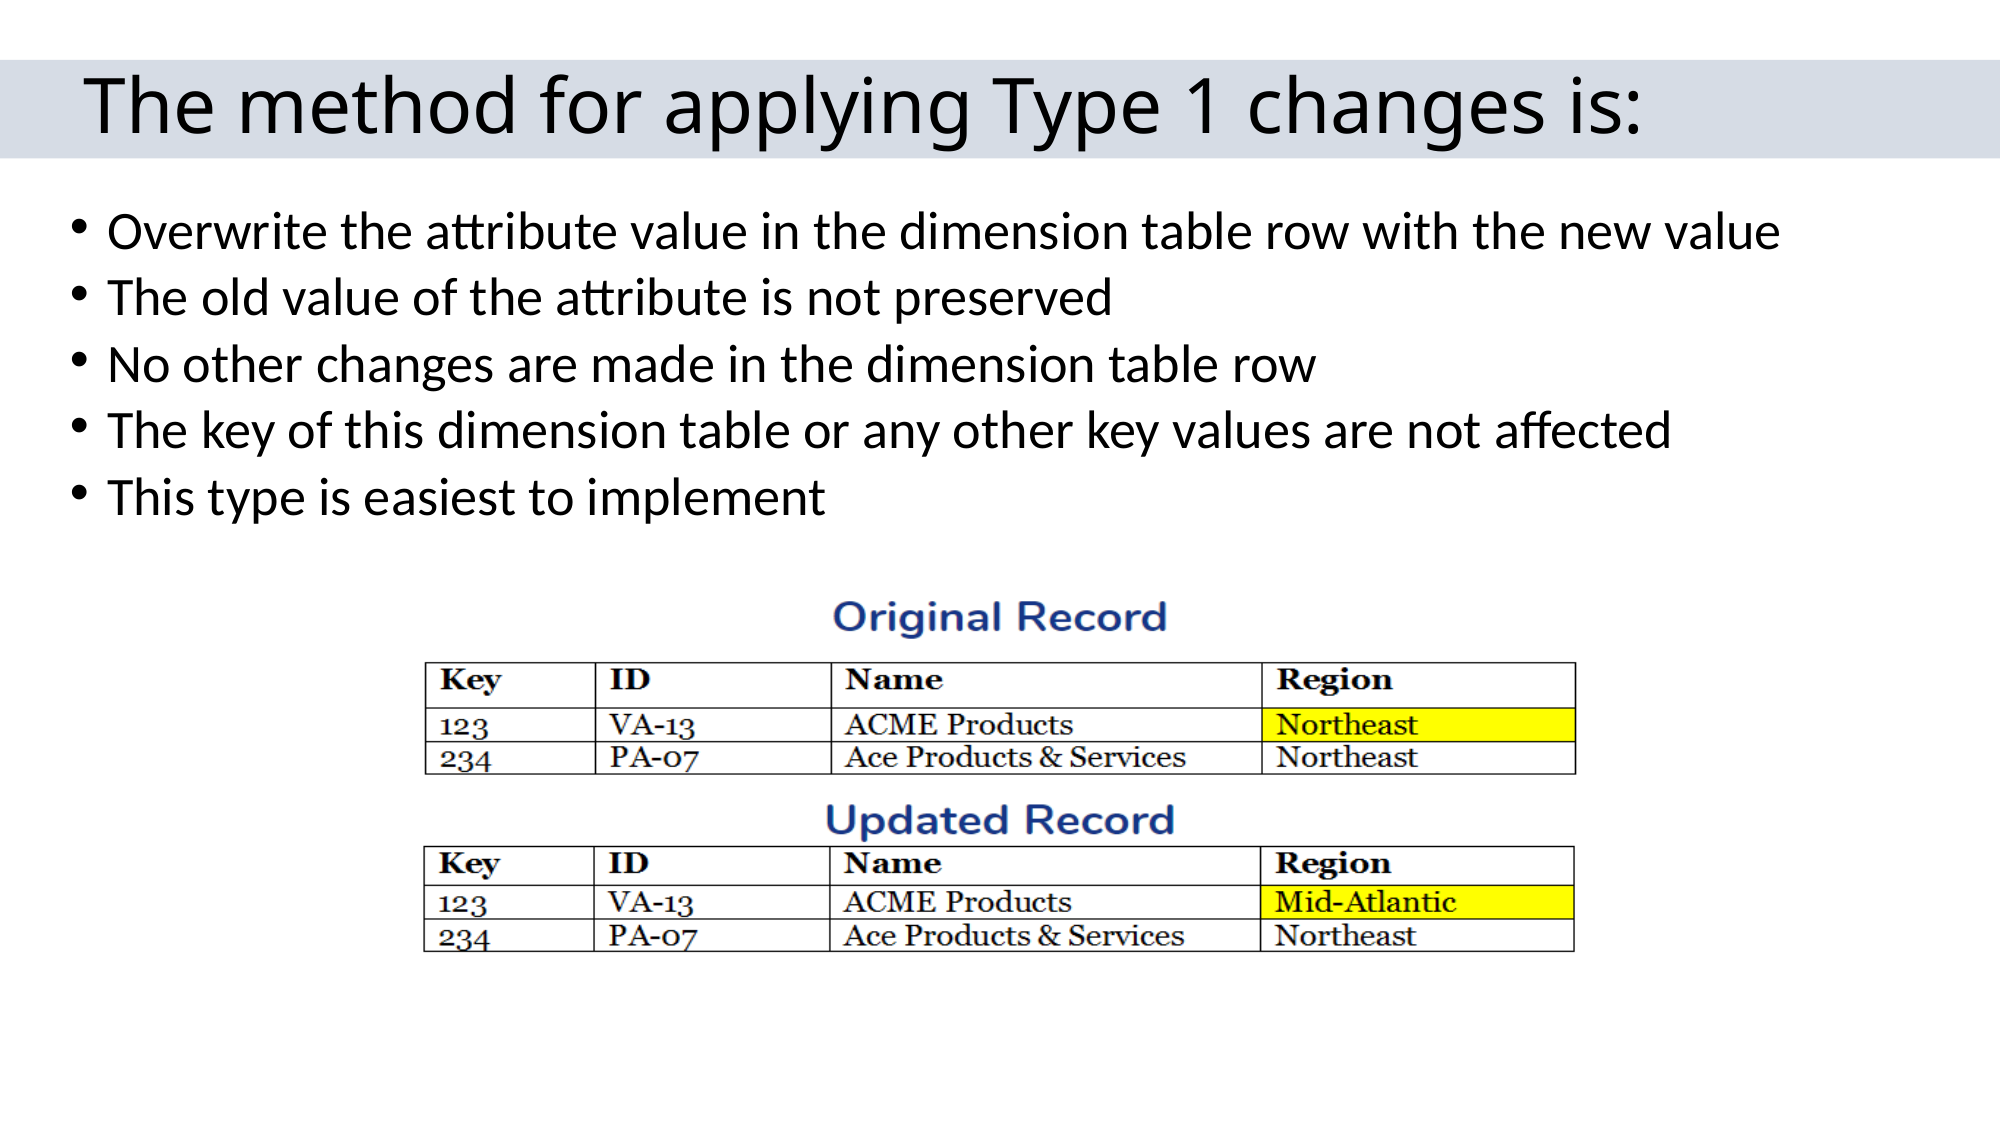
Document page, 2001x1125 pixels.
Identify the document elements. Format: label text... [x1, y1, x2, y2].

title The method for applying Type 1 changes is: [0, 59, 2000, 159]
picture [308, 581, 1638, 1005]
list Overwrite the attribute value in the dimension table row with the new value The old value of the attribute is not preserved No other changes are made in the dimension table row The key of this dimension table or any other key values are not affected This type is easiest to implement [54, 205, 1960, 563]
